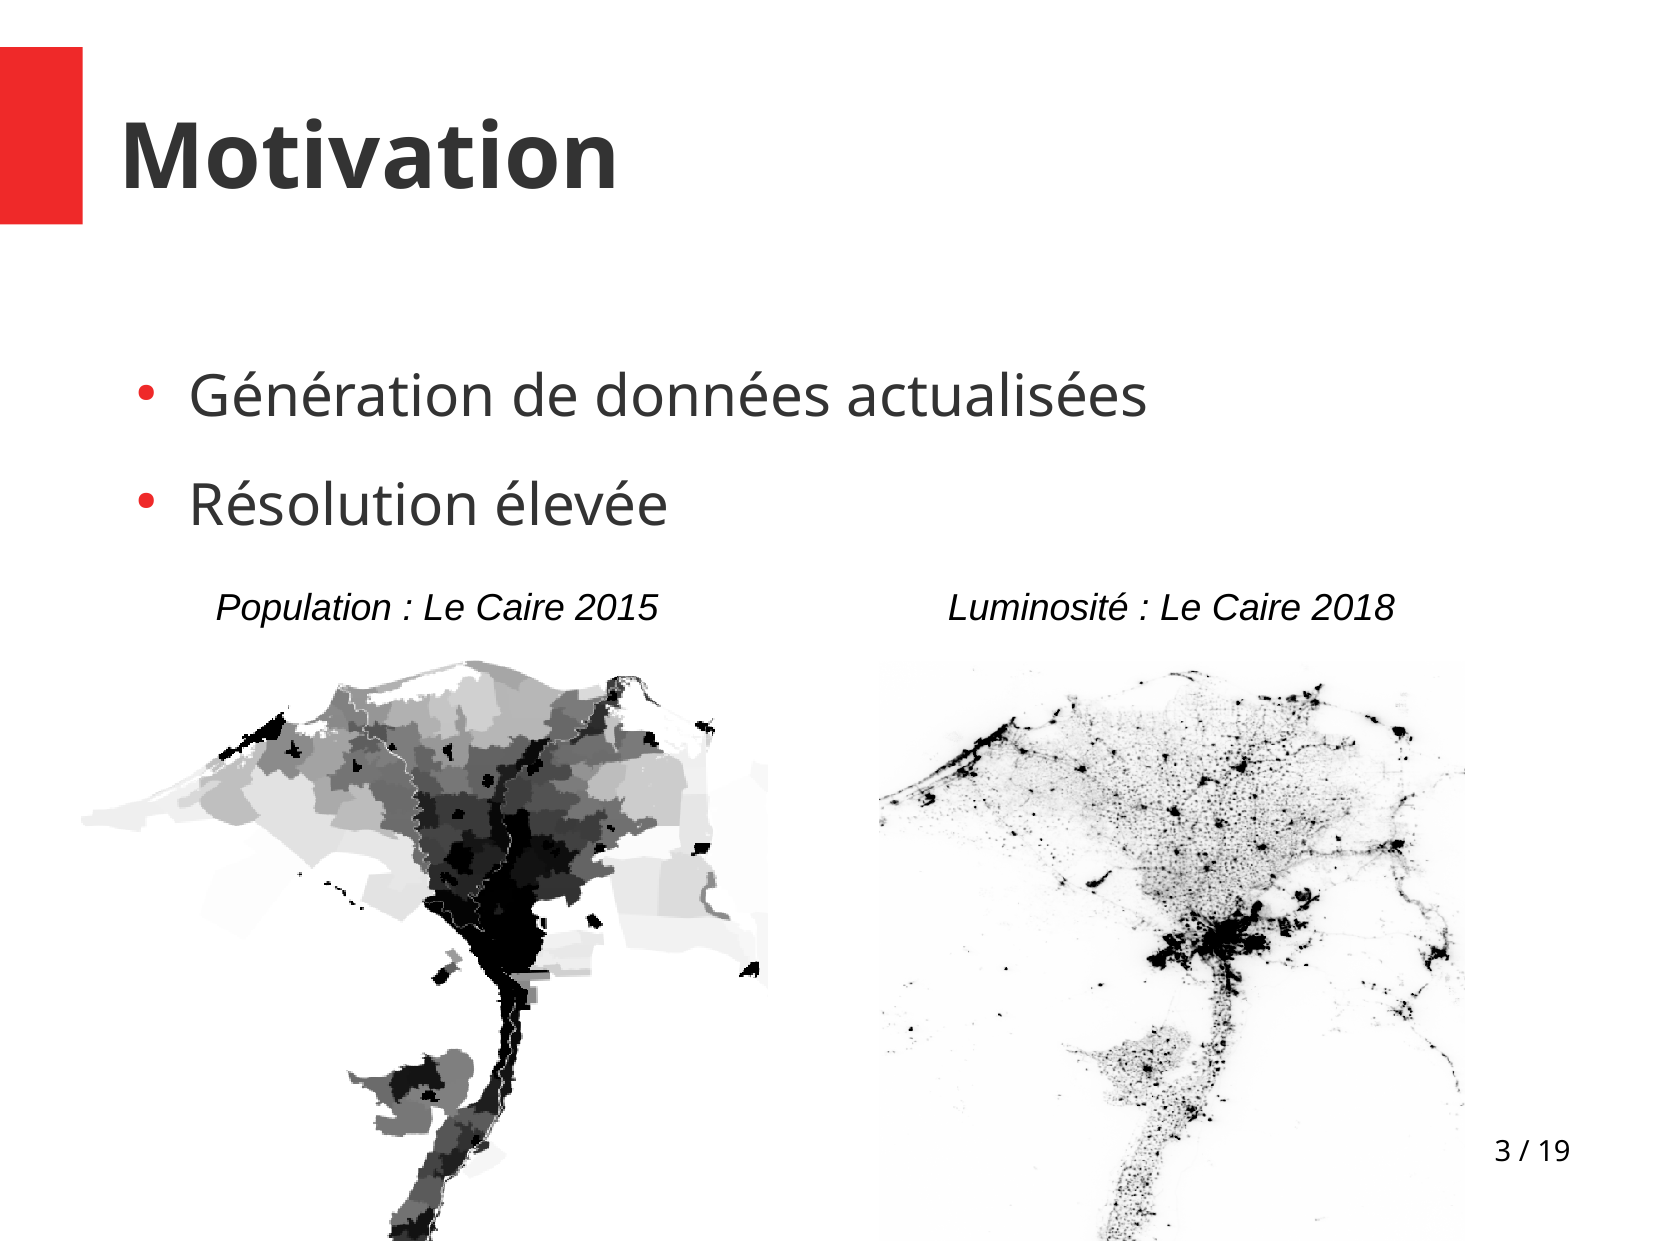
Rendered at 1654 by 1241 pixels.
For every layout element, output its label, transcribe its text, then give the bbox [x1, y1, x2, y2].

picture [81, 614, 768, 1241]
text_box Population : Le Caire 2015 [200, 578, 674, 636]
title Motivation [118, 49, 1571, 257]
picture [879, 661, 1465, 1241]
list Génération de données actualisées Résolution élevée [118, 354, 1536, 1074]
text_box Luminosité : Le Caire 2018 [933, 578, 1410, 636]
